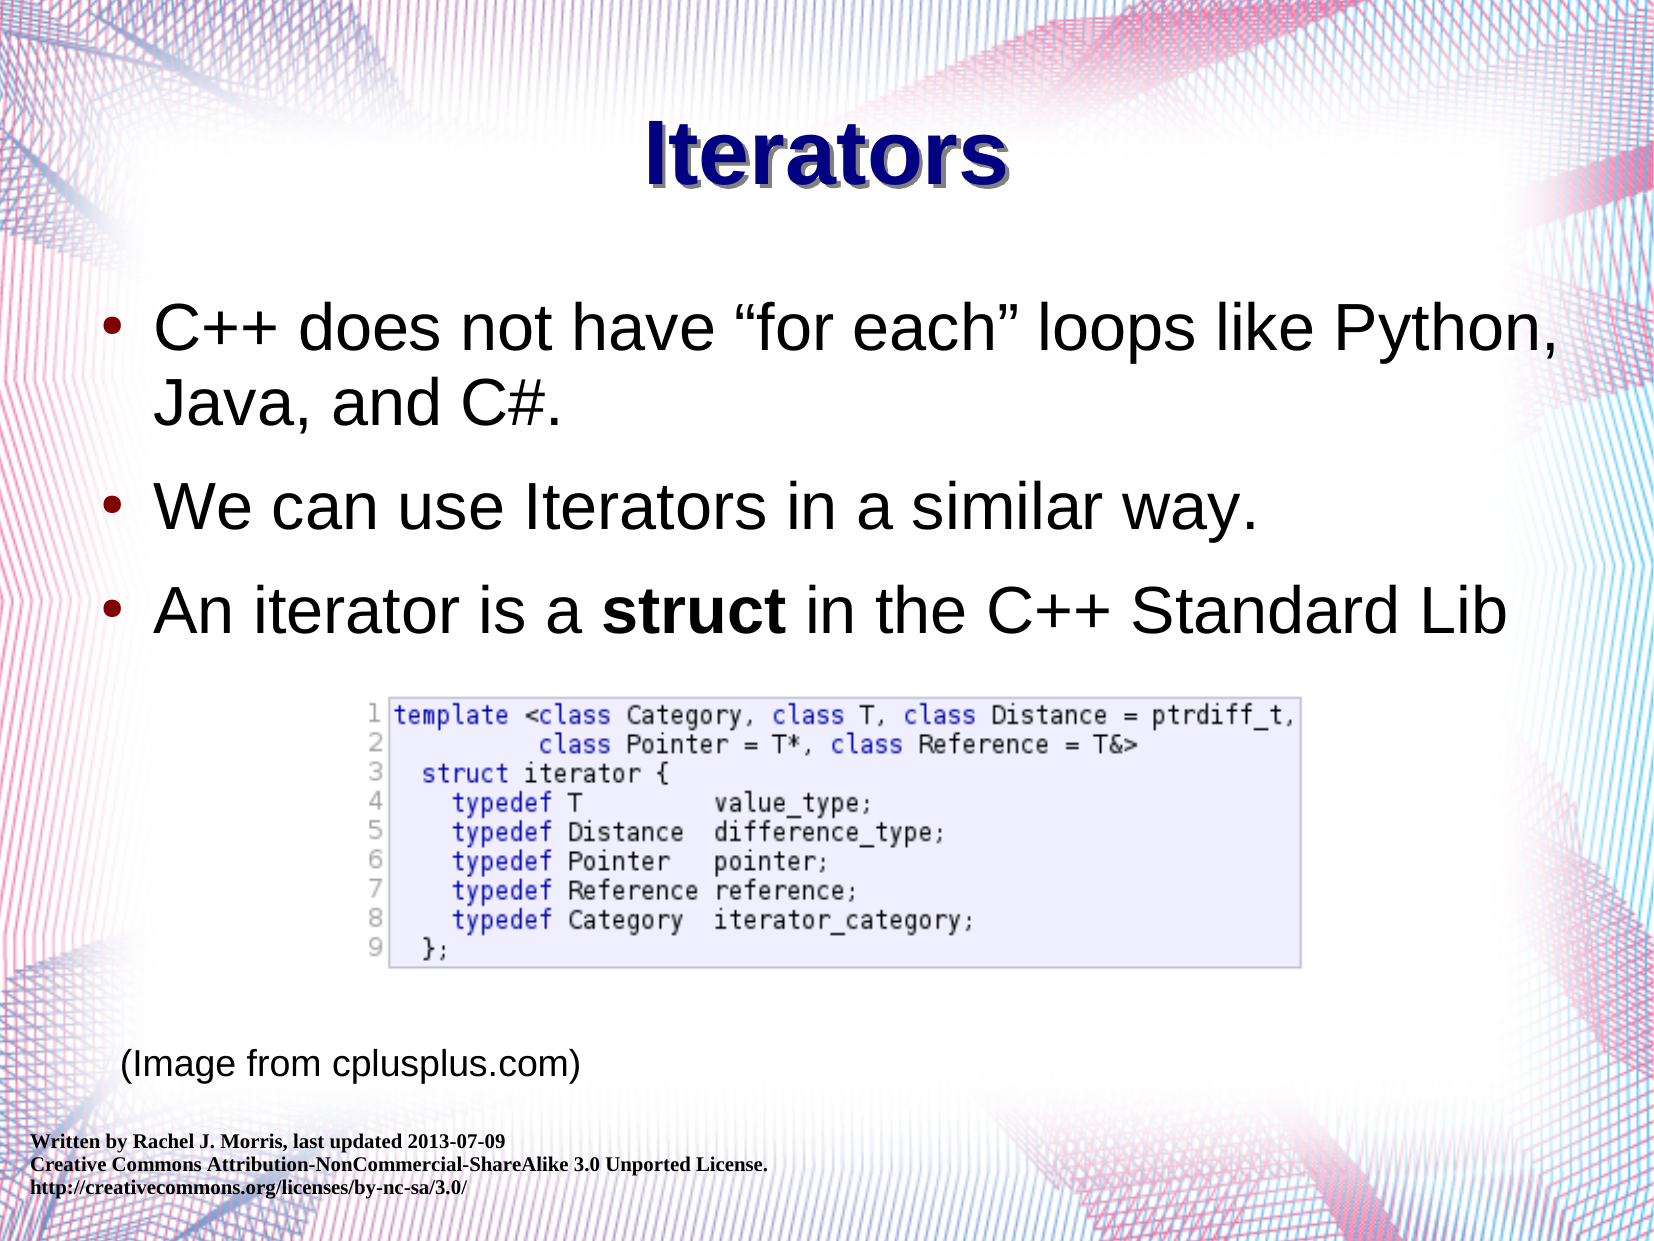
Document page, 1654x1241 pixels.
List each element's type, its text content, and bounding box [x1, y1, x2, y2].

title Iterators [82, 49, 1571, 257]
picture [0, 0, 1654, 1241]
list C++ does not have “for each” loops like Python, Java, and C#. We can use Iterators in a similar way. An iterator is a struct in the C++ Standard Lib [82, 290, 1571, 1010]
text_box (Image from cplusplus.com) [105, 1035, 1186, 1092]
